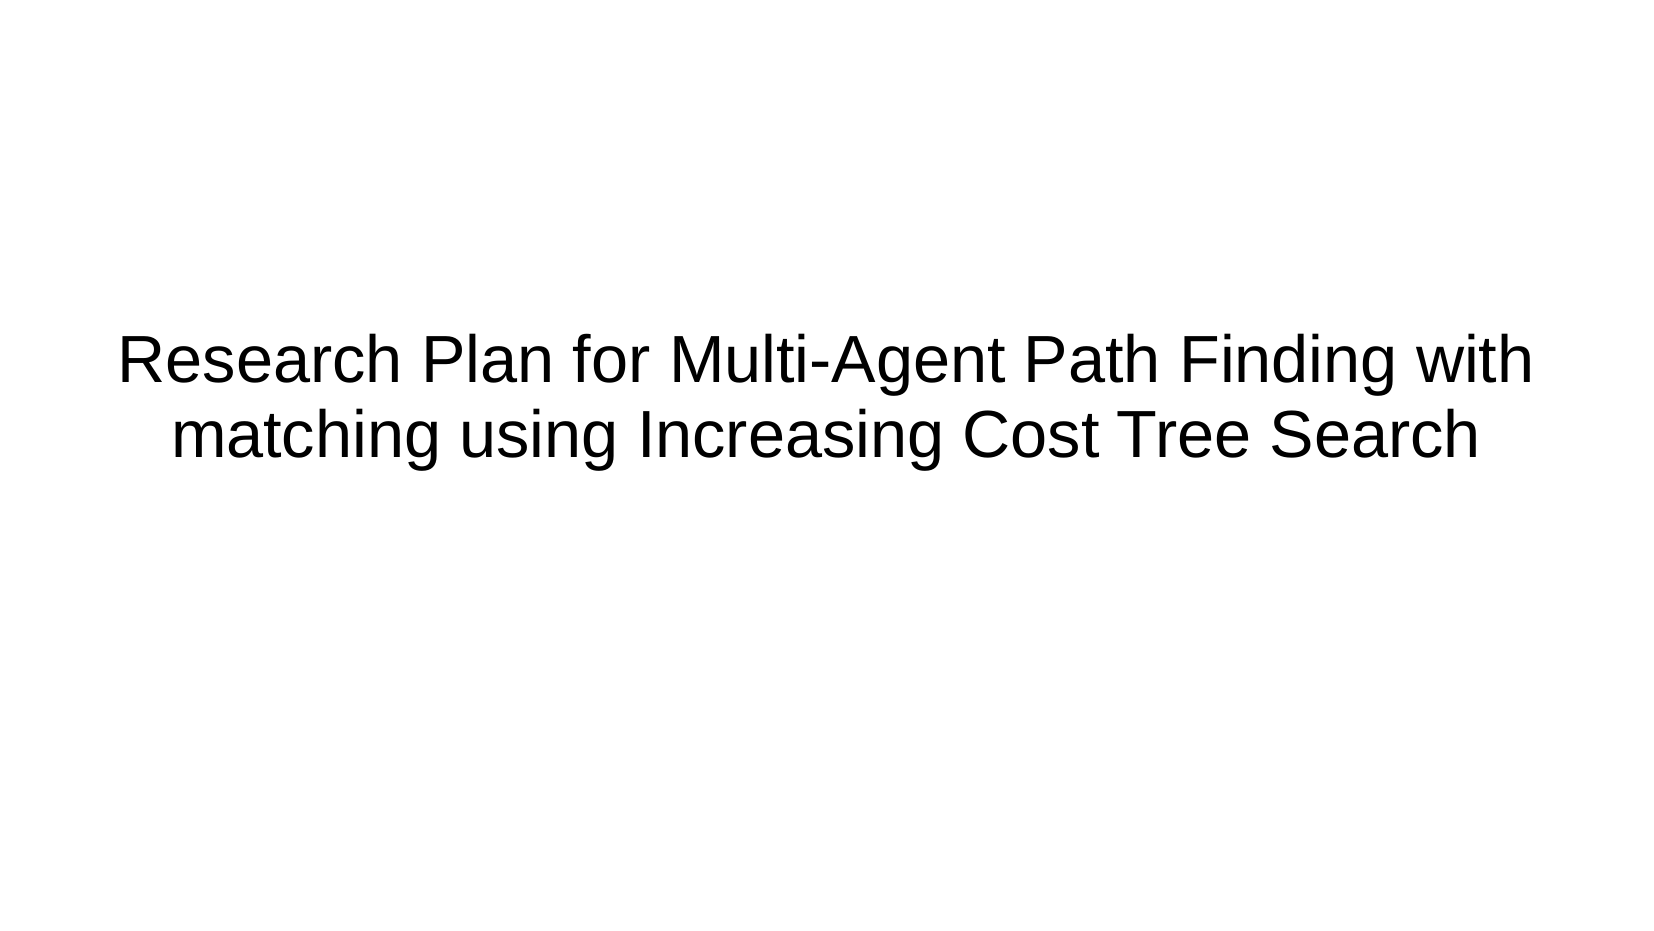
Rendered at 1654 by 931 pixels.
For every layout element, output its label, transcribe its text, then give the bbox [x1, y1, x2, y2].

subtitle Research Plan for Multi-Agent Path Finding with matching using Increasing Cost Tree Search [82, 37, 1571, 757]
